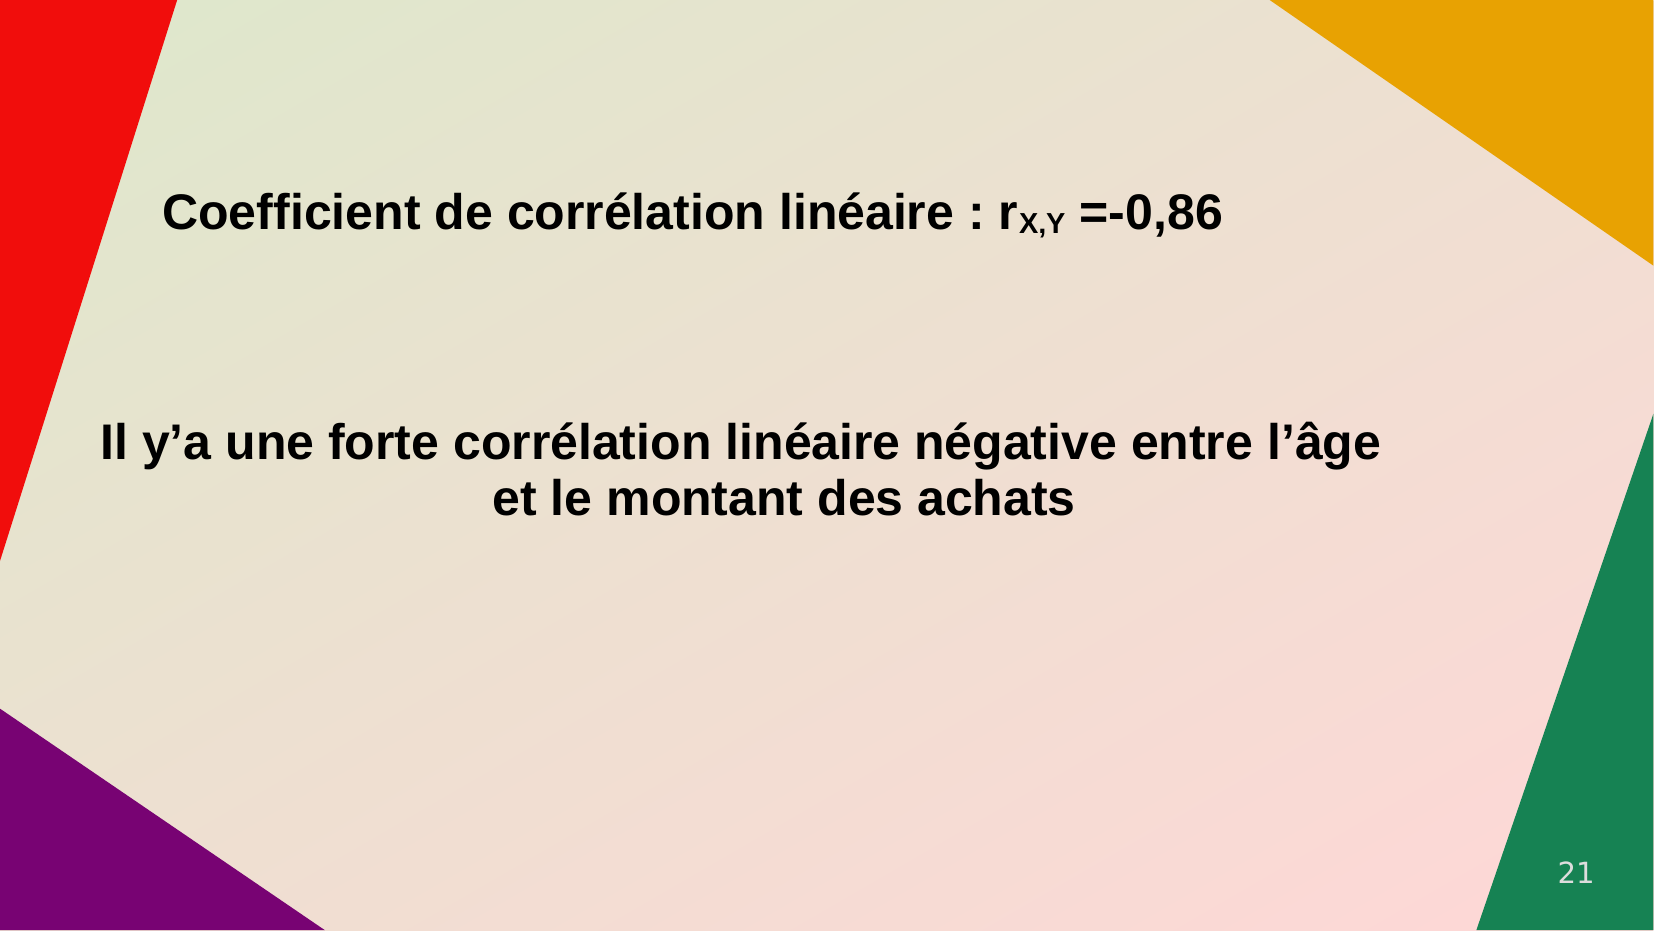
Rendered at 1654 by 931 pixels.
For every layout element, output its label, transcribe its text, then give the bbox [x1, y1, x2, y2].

text_box Il y’a une forte corrélation linéaire négative entre l’âge et le montant des achats [85, 407, 1599, 611]
text_box Coefficient de corrélation linéaire : rX,Y =-0,86 [147, 177, 1447, 325]
